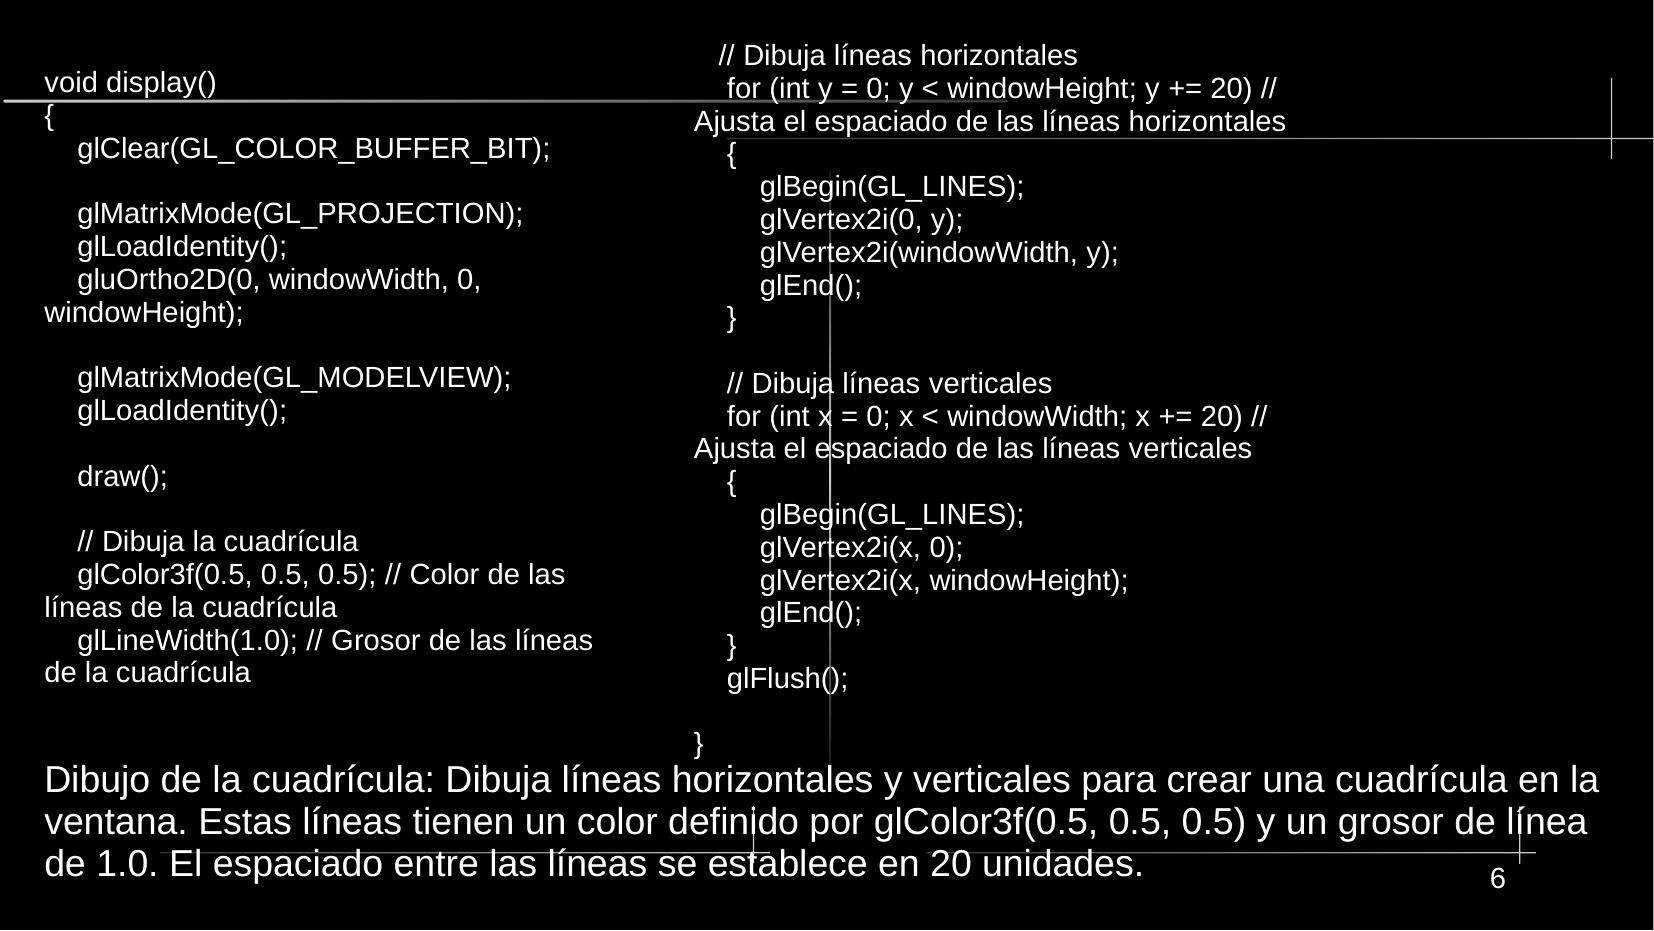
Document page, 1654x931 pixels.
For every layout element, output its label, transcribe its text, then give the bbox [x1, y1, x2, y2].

text_box void display() { glClear(GL_COLOR_BUFFER_BIT); glMatrixMode(GL_PROJECTION); glLoadIdentity(); gluOrtho2D(0, windowWidth, 0, windowHeight); glMatrixMode(GL_MODELVIEW); glLoadIdentity(); draw(); // Dibuja la cuadrícula glColor3f(0.5, 0.5, 0.5); // Color de las líneas de la cuadrícula glLineWidth(1.0); // Grosor de las líneas de la cuadrícula [29, 59, 621, 751]
text_box // Dibuja líneas horizontales for (int y = 0; y < windowHeight; y += 20) // Ajusta el espaciado de las líneas horizontales { glBegin(GL_LINES); glVertex2i(0, y); glVertex2i(windowWidth, y); glEnd(); } // Dibuja líneas verticales for (int x = 0; x < windowWidth; x += 20) // Ajusta el espaciado de las líneas verticales { glBegin(GL_LINES); glVertex2i(x, 0); glVertex2i(x, windowHeight); glEnd(); } glFlush(); } [679, 31, 1359, 751]
text_box Dibujo de la cuadrícula: Dibuja líneas horizontales y verticales para crear una cuadrícula en la ventana. Estas líneas tienen un color definido por glColor3f(0.5, 0.5, 0.5) y un grosor de línea de 1.0. El espaciado entre las líneas se establece en 20 unidades. [29, 751, 1654, 931]
